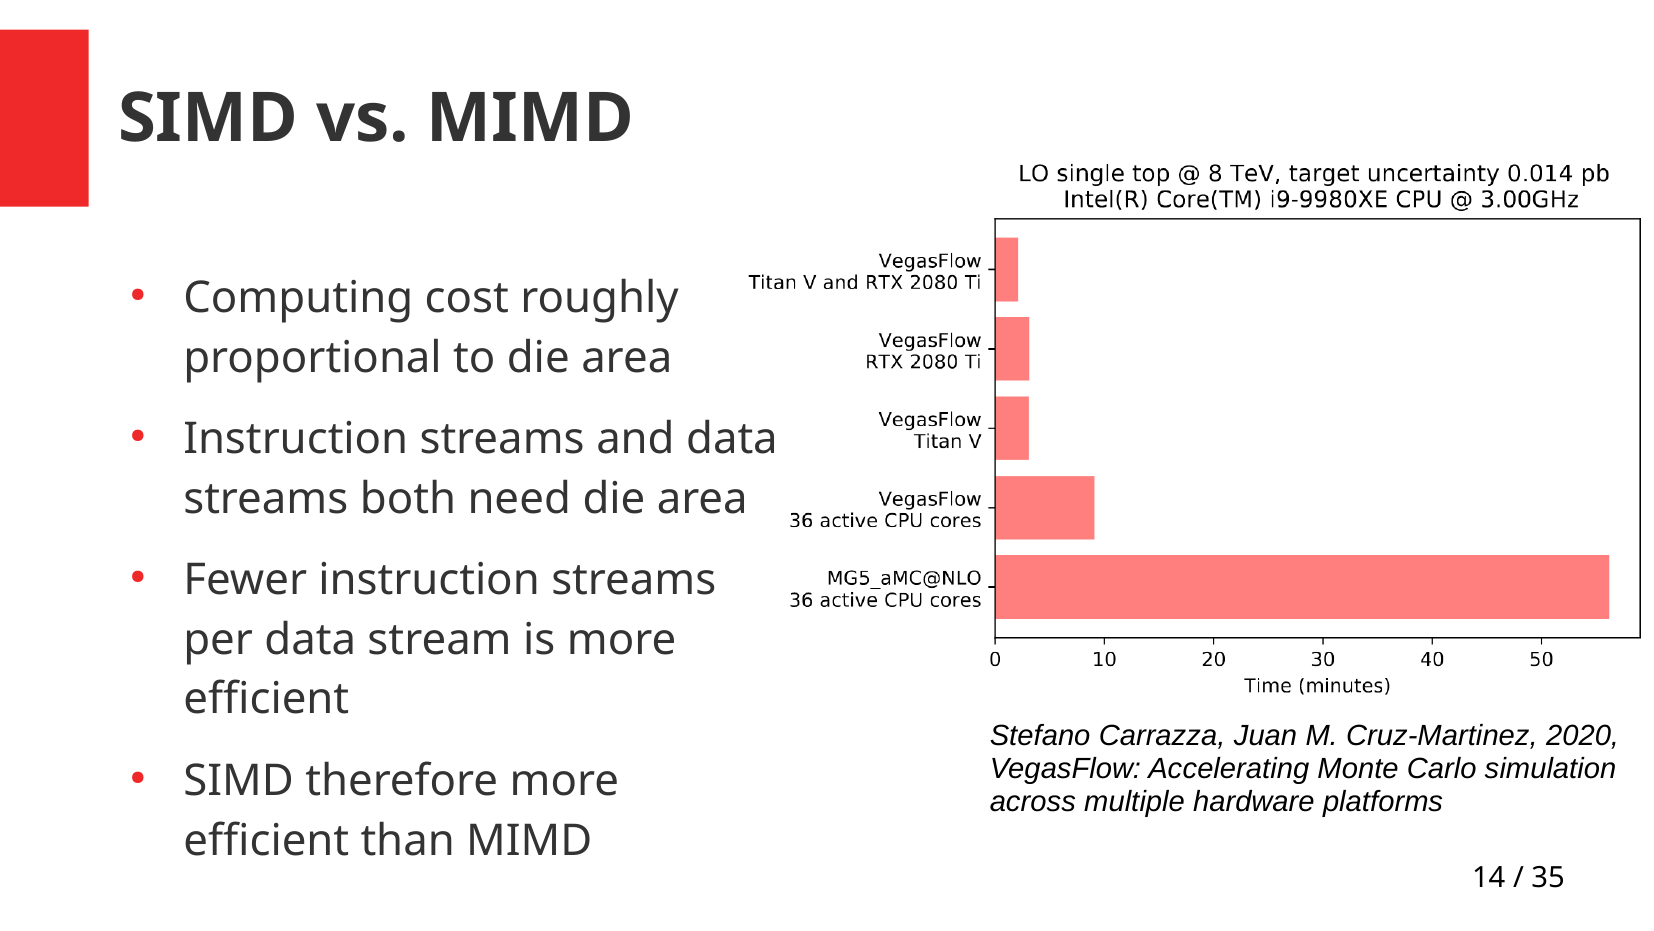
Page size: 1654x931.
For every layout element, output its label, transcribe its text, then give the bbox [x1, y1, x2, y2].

list Computing cost roughly proportional to die area Instruction streams and data streams both need die area Fewer instruction streams per data stream is more efficient SIMD therefore more efficient than MIMD [112, 265, 788, 901]
text_box Stefano Carrazza, Juan M. Cruz-Martinez, 2020, VegasFlow: Accelerating Monte Carlo simulation across multiple hardware platforms [975, 711, 1651, 826]
title SIMD vs. MIMD [118, 37, 1571, 193]
picture [744, 151, 1654, 709]
